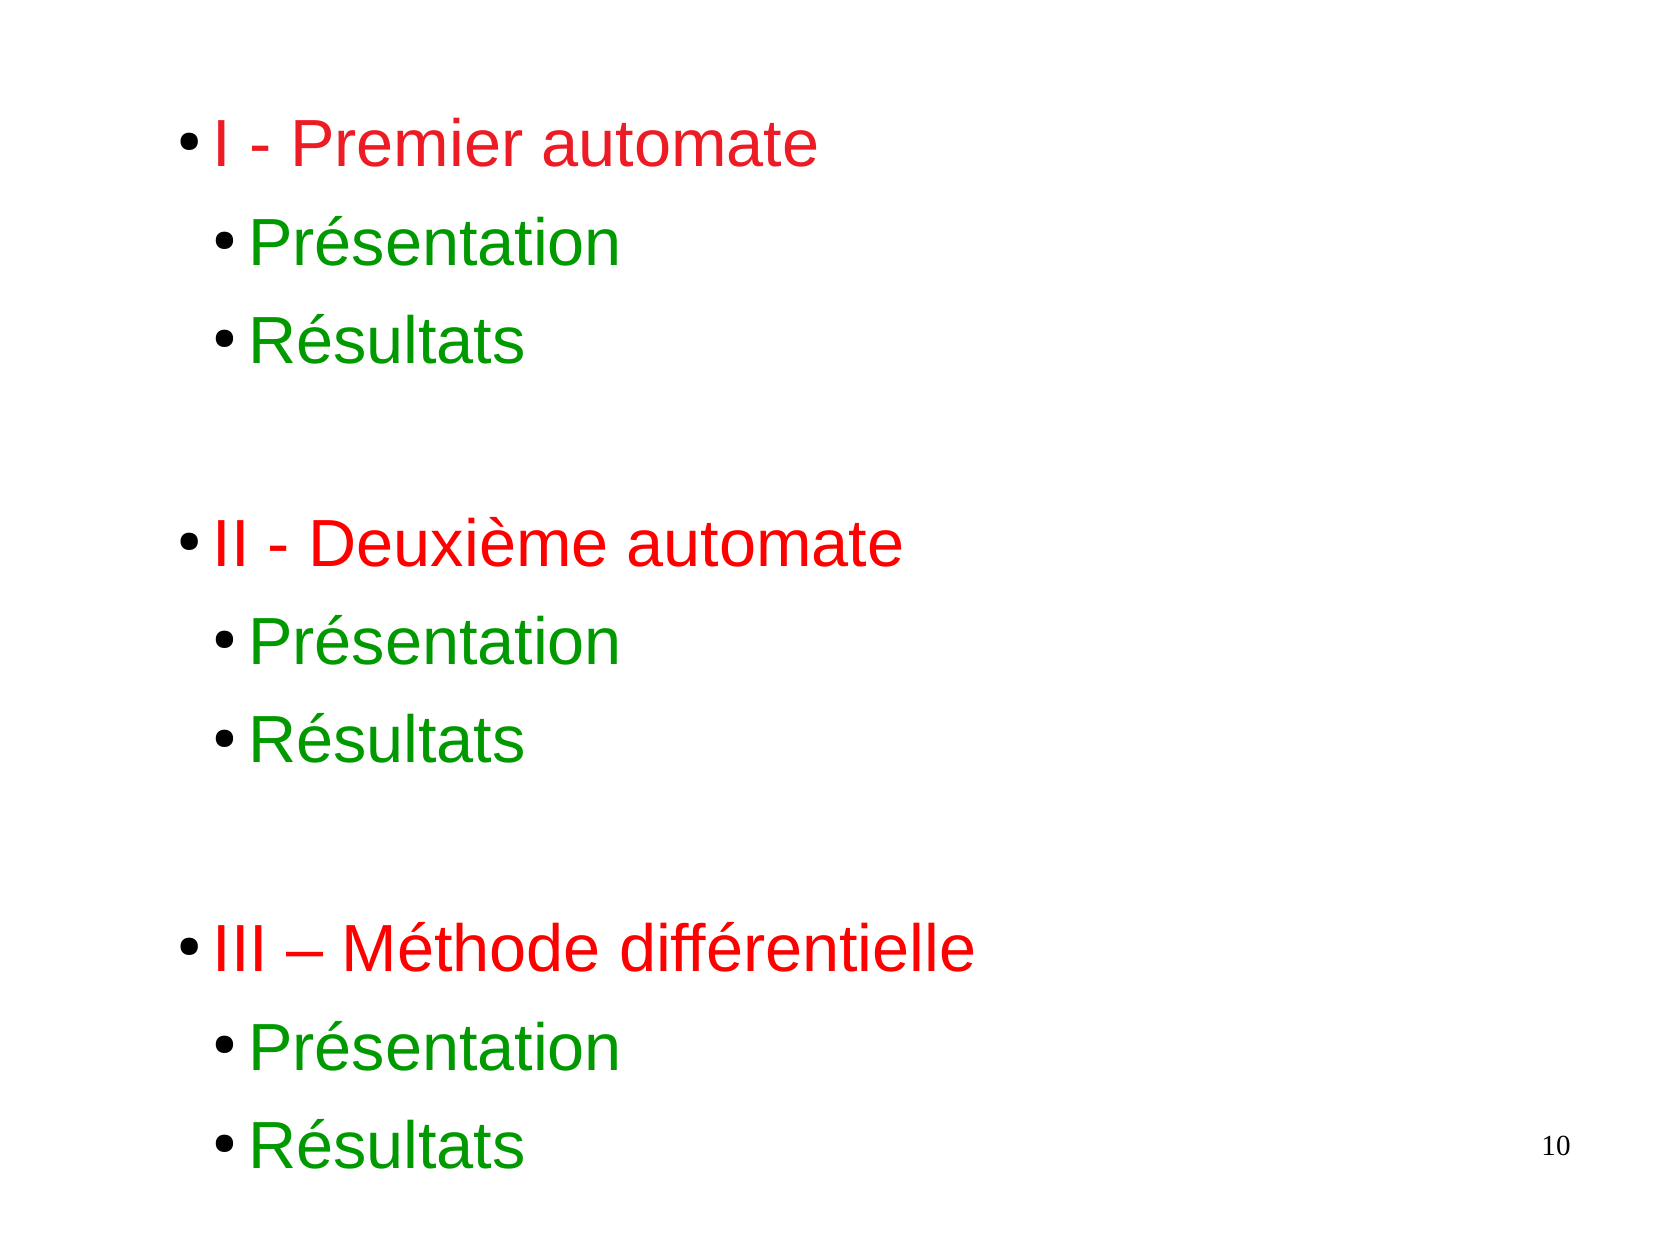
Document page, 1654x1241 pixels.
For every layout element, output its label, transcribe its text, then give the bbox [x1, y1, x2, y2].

list I - Premier automate Présentation Résultats II - Deuxième automate Présentation Résultats III – Méthode différentielle Présentation Résultats [177, 106, 1654, 1040]
